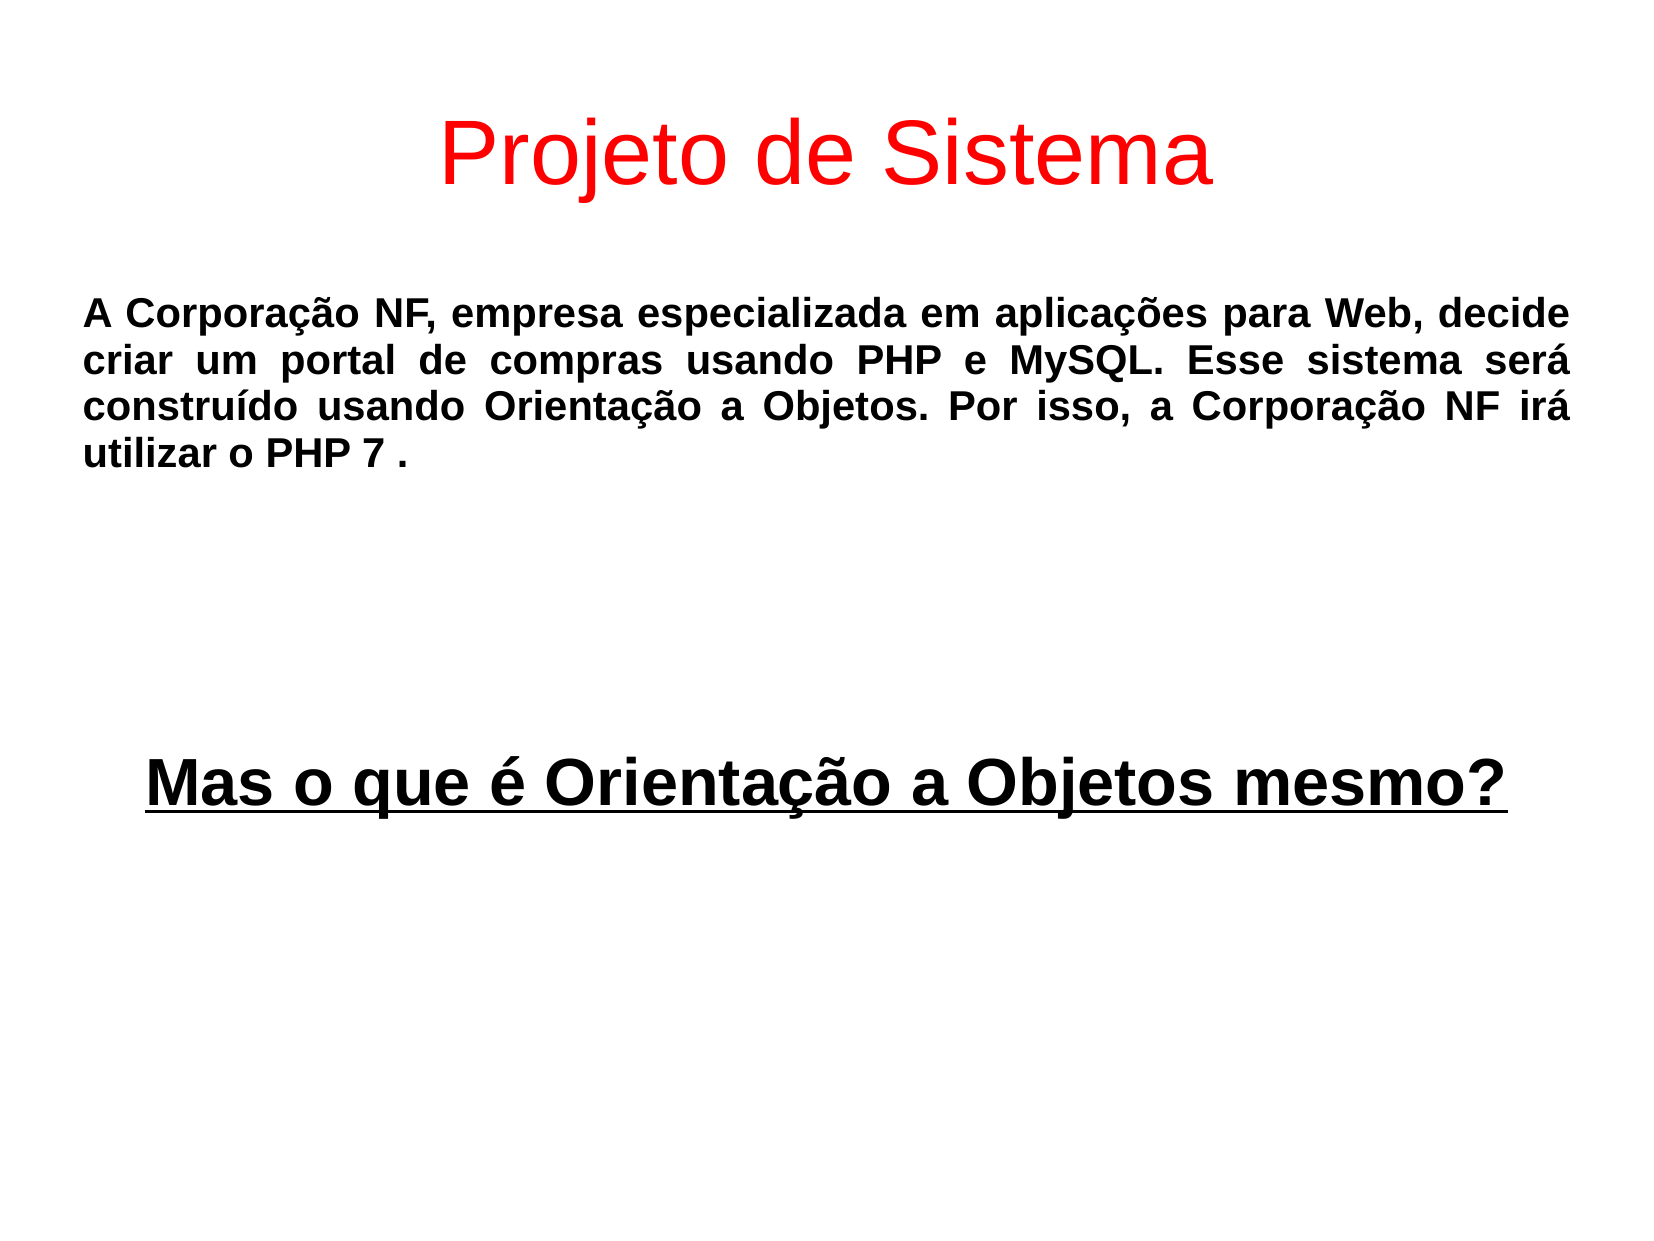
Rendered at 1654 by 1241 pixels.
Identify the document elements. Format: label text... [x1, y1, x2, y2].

title Projeto de Sistema [82, 49, 1571, 257]
list A Corporação NF, empresa especializada em aplicações para Web, decide criar um portal de compras usando PHP e MySQL. Esse sistema será construído usando Orientação a Objetos. Por isso, a Corporação NF irá utilizar o PHP 7 . Mas o que é Orientação a Objetos mesmo? [82, 290, 1571, 1010]
